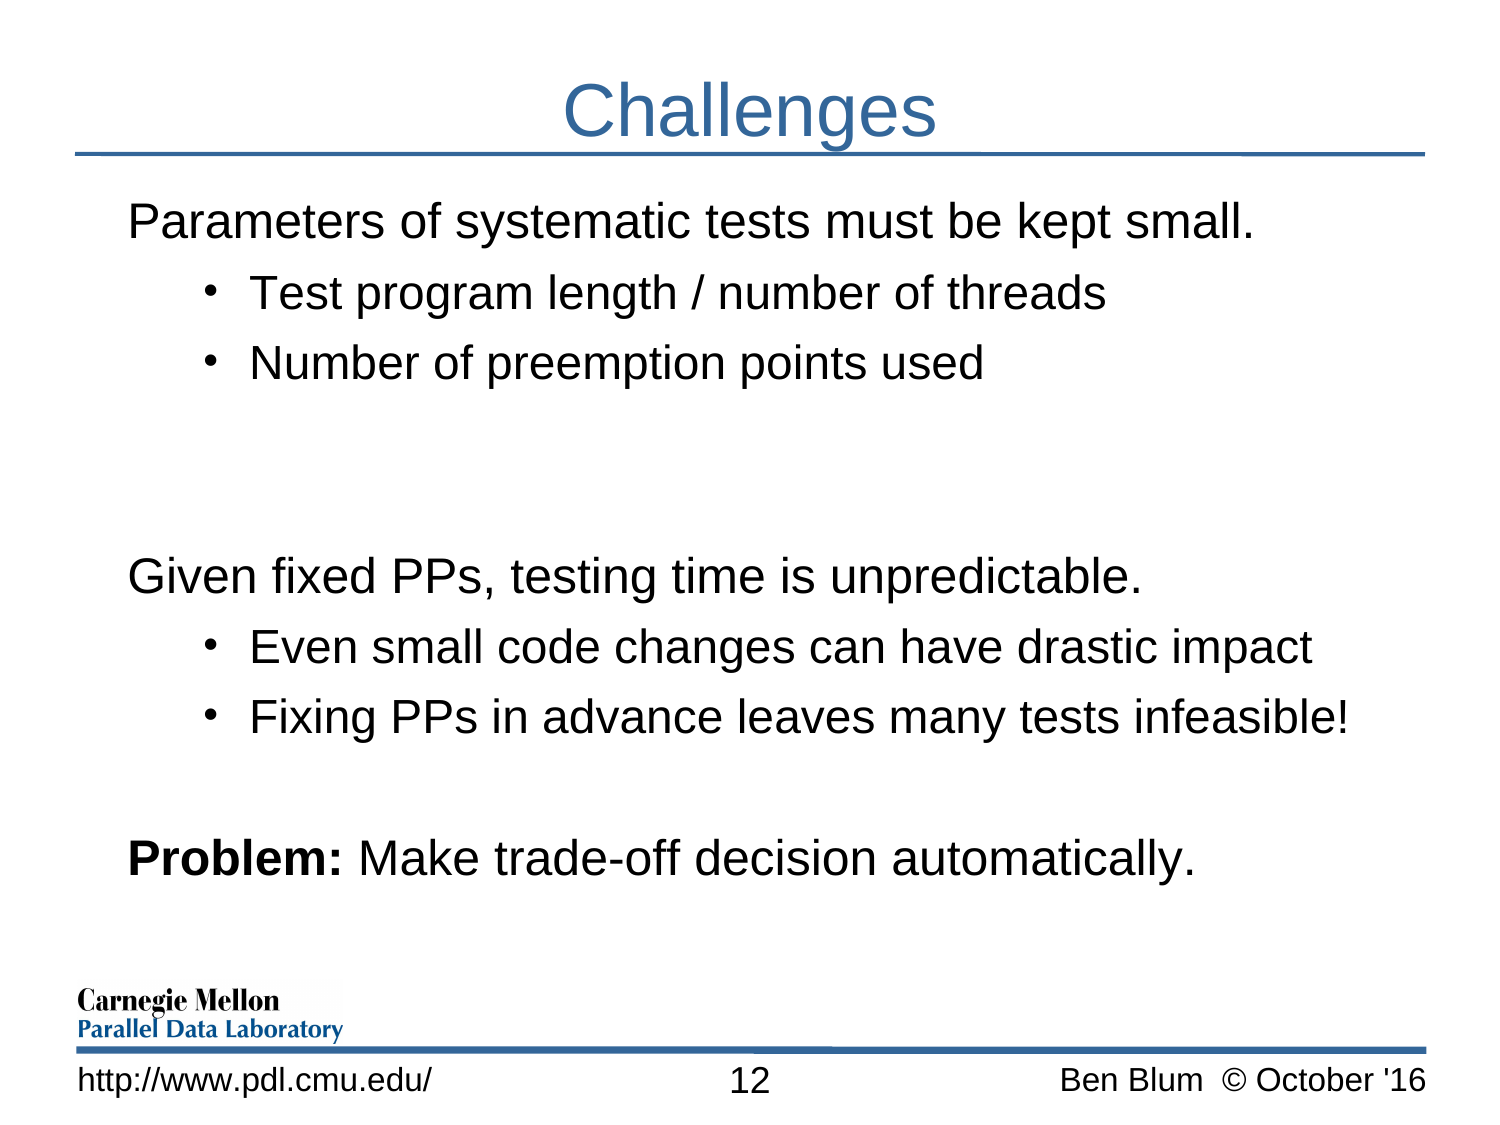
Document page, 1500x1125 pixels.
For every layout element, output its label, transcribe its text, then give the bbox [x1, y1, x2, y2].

list Parameters of systematic tests must be kept small. Test program length / number of threads Number of preemption points used Given fixed PPs, testing time is unpredictable. Even small code changes can have drastic impact Fixing PPs in advance leaves many tests infeasible! Problem: Make trade-off decision automatically. [112, 181, 1426, 1125]
title Challenges [112, 49, 1388, 163]
picture [77, 979, 112, 1044]
